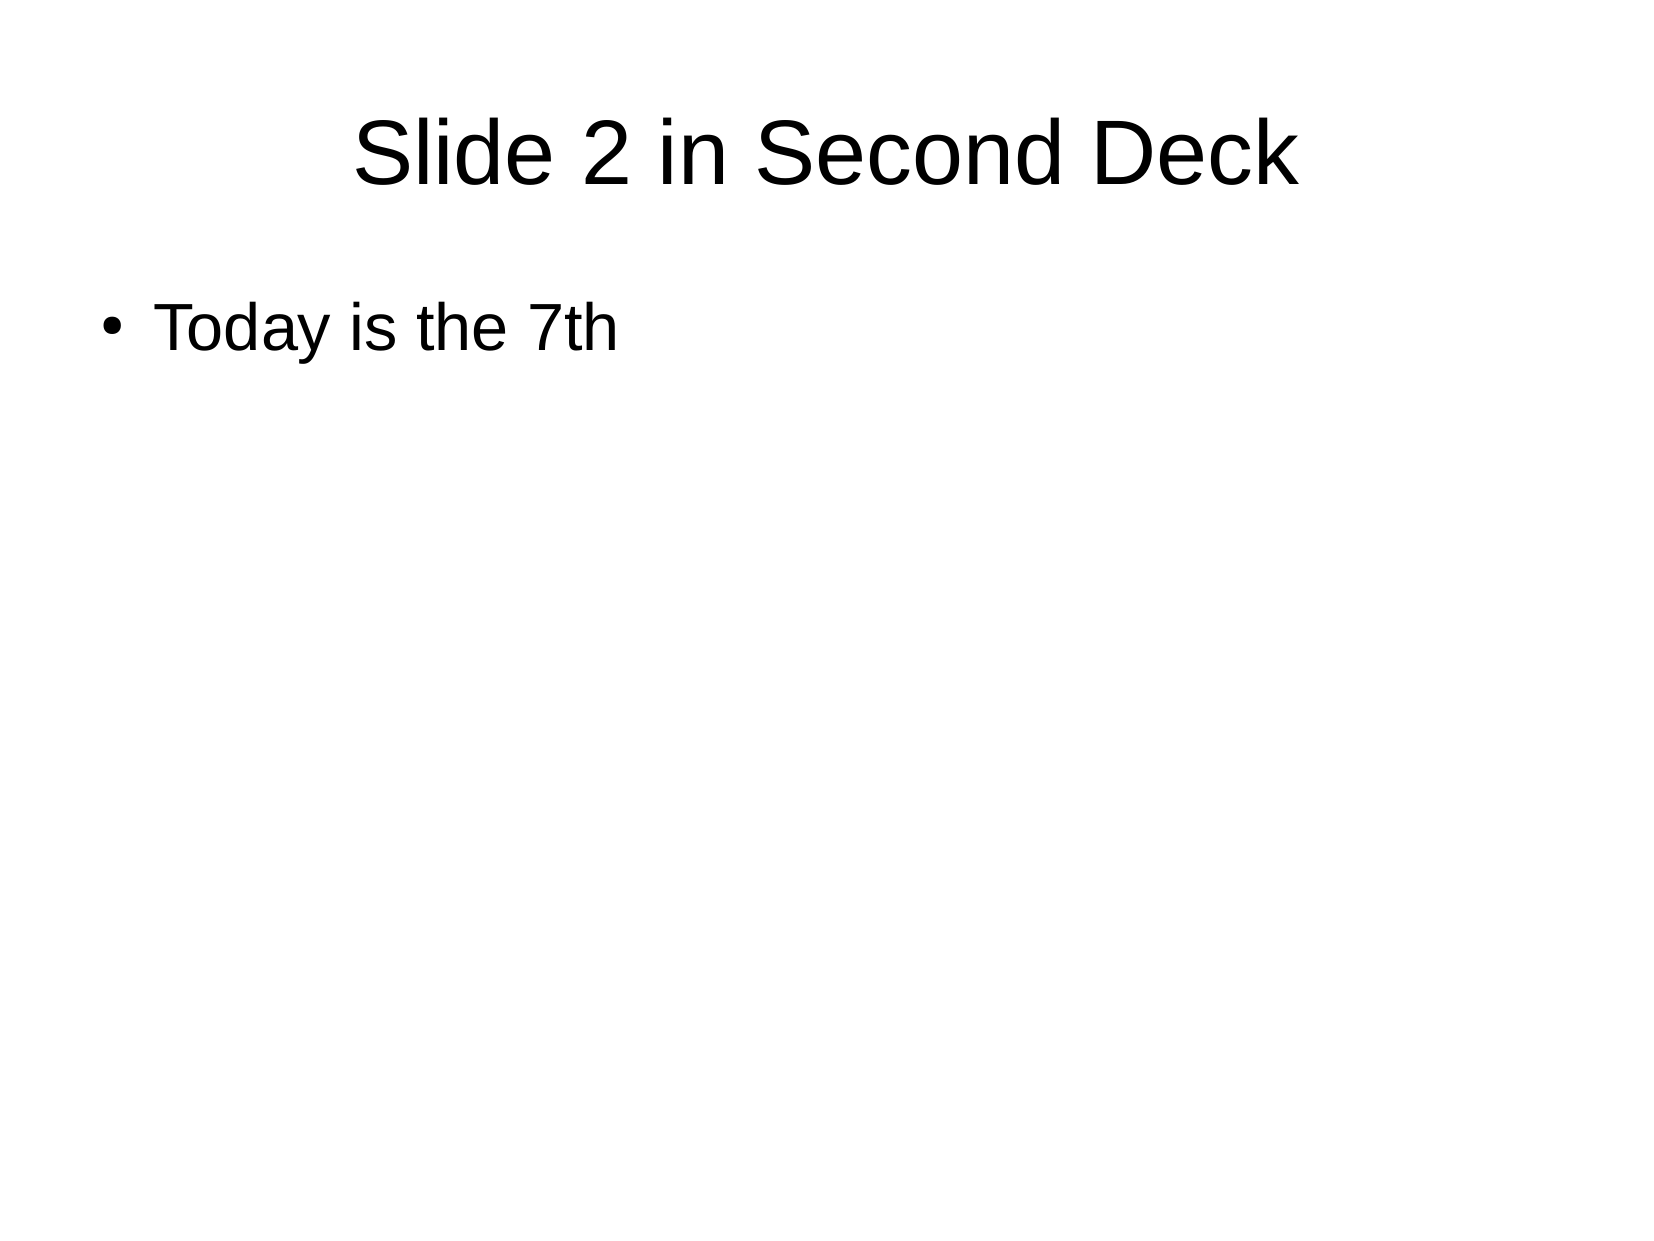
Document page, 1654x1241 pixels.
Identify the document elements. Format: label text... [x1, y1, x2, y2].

title Slide 2 in Second Deck [82, 49, 1571, 257]
list Today is the 7th [82, 290, 1571, 1010]
